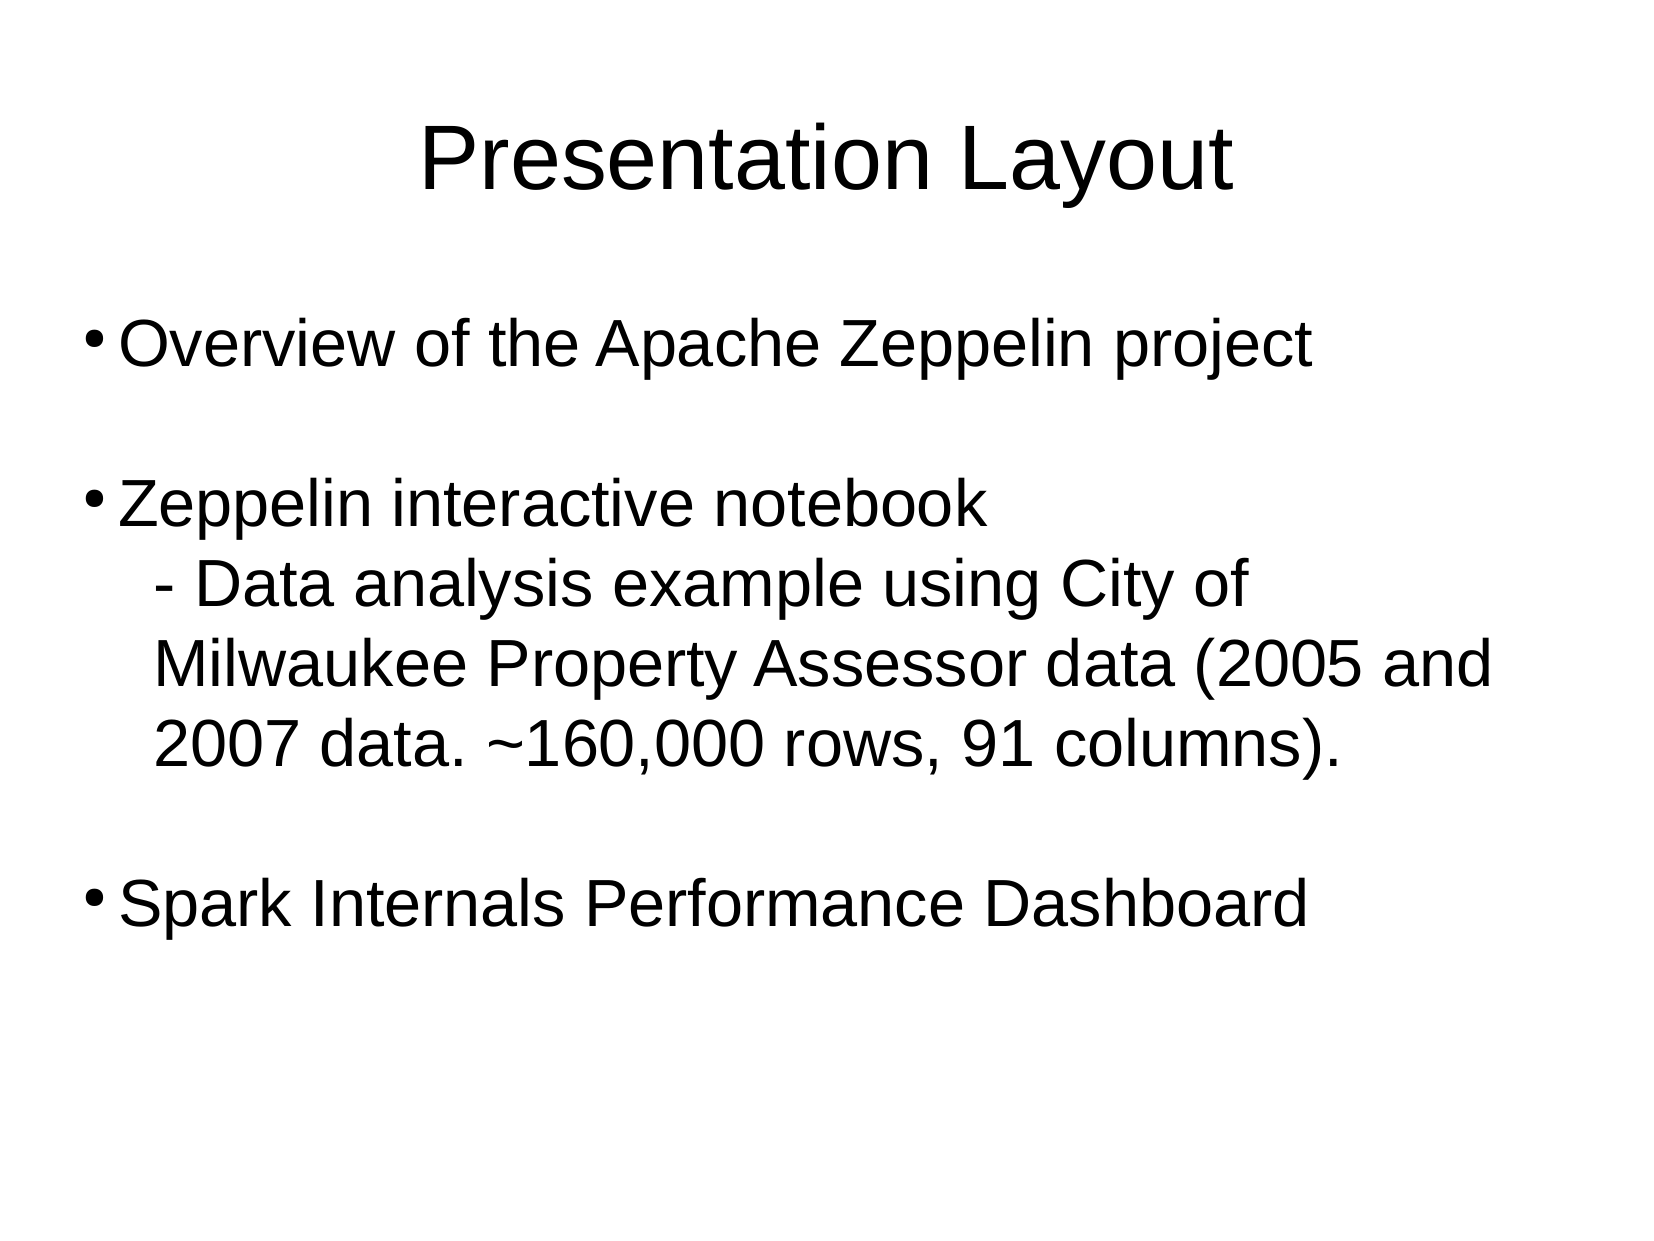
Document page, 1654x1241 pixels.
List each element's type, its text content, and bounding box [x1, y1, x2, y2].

text_box Presentation Layout [82, 49, 1571, 257]
text_box Overview of the Apache Zeppelin project Zeppelin interactive notebook - Data analysis example using City of Milwaukee Property Assessor data (2005 and 2007 data. ~160,000 rows, 91 columns). Spark Internals Performance Dashboard [82, 300, 1571, 1020]
